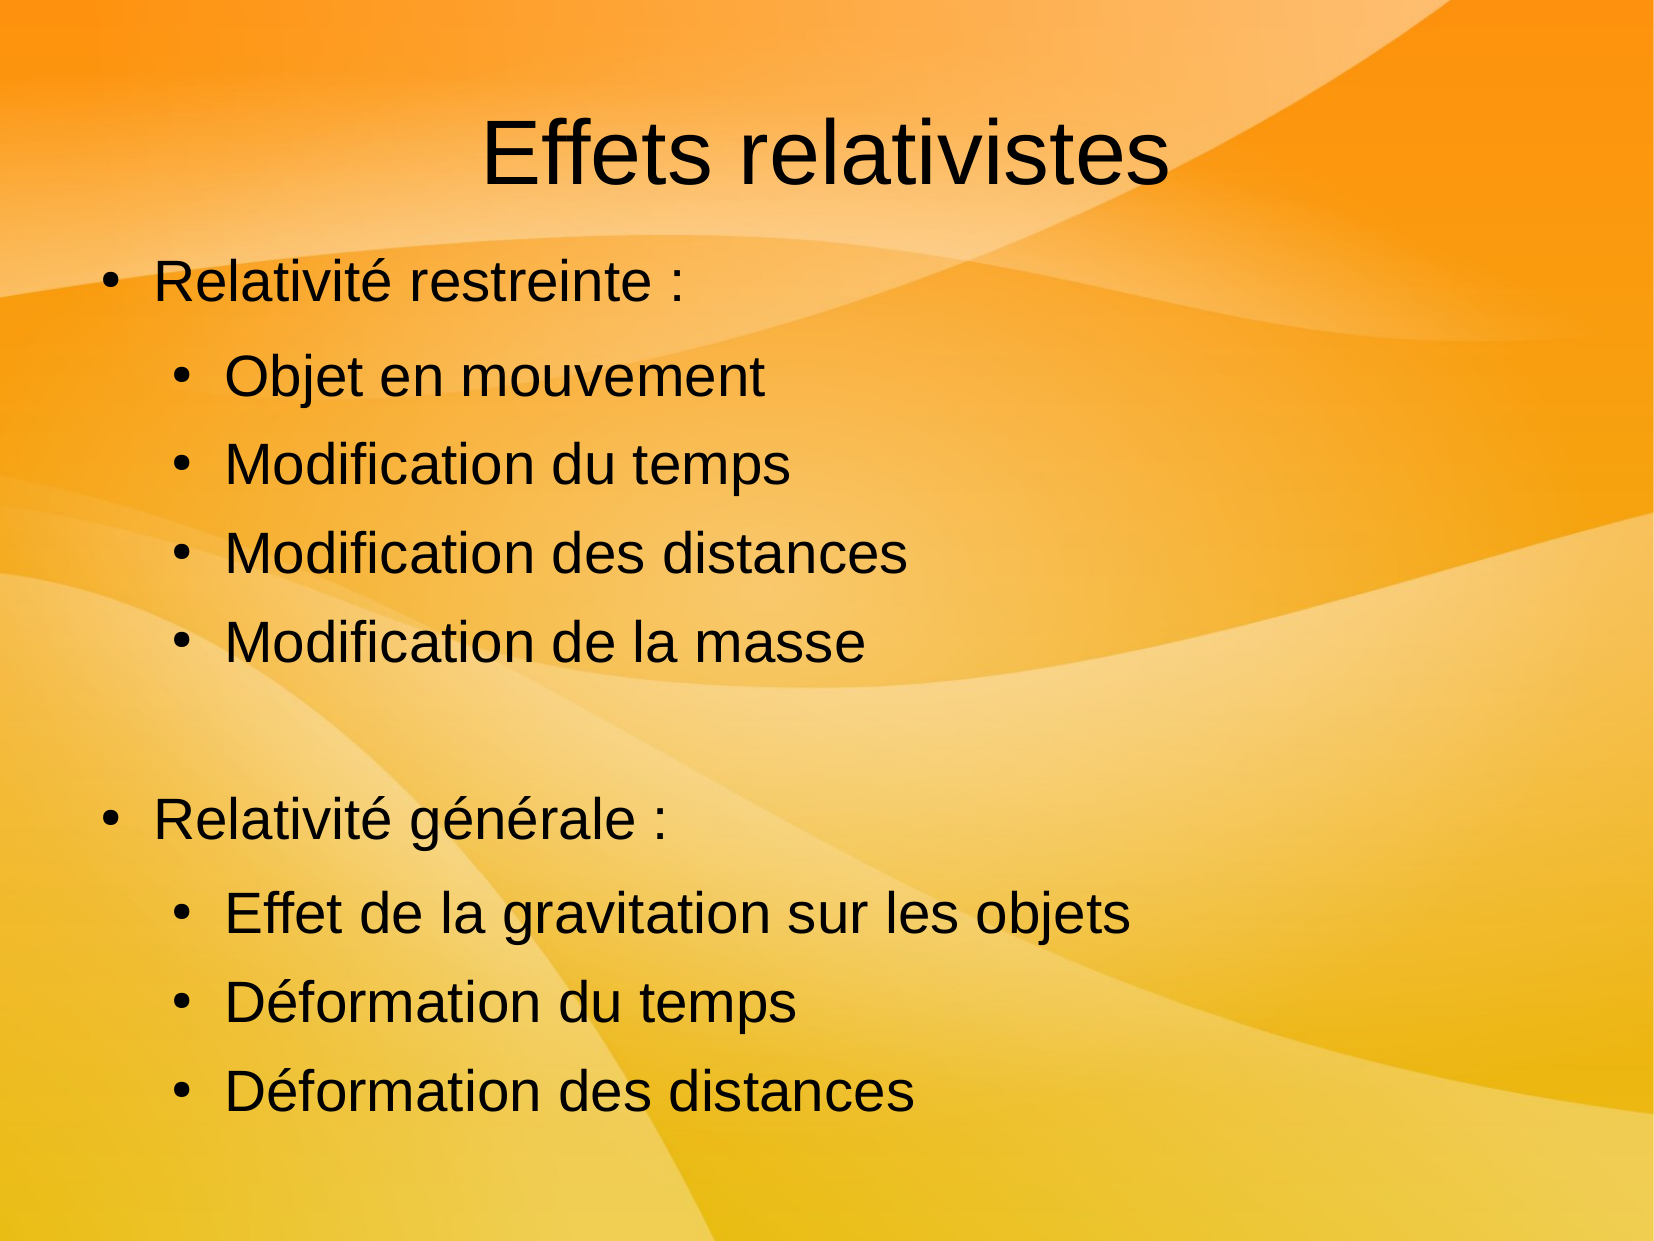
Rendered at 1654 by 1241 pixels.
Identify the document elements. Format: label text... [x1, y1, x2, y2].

title Effets relativistes [82, 49, 1571, 248]
list Relativité restreinte : Objet en mouvement Modification du temps Modification des distances Modification de la masse Relativité générale : Effet de la gravitation sur les objets Déformation du temps Déformation des distances [82, 248, 1571, 1233]
title Effets relativistes [82, 49, 584, 156]
picture [0, 0, 1654, 1241]
